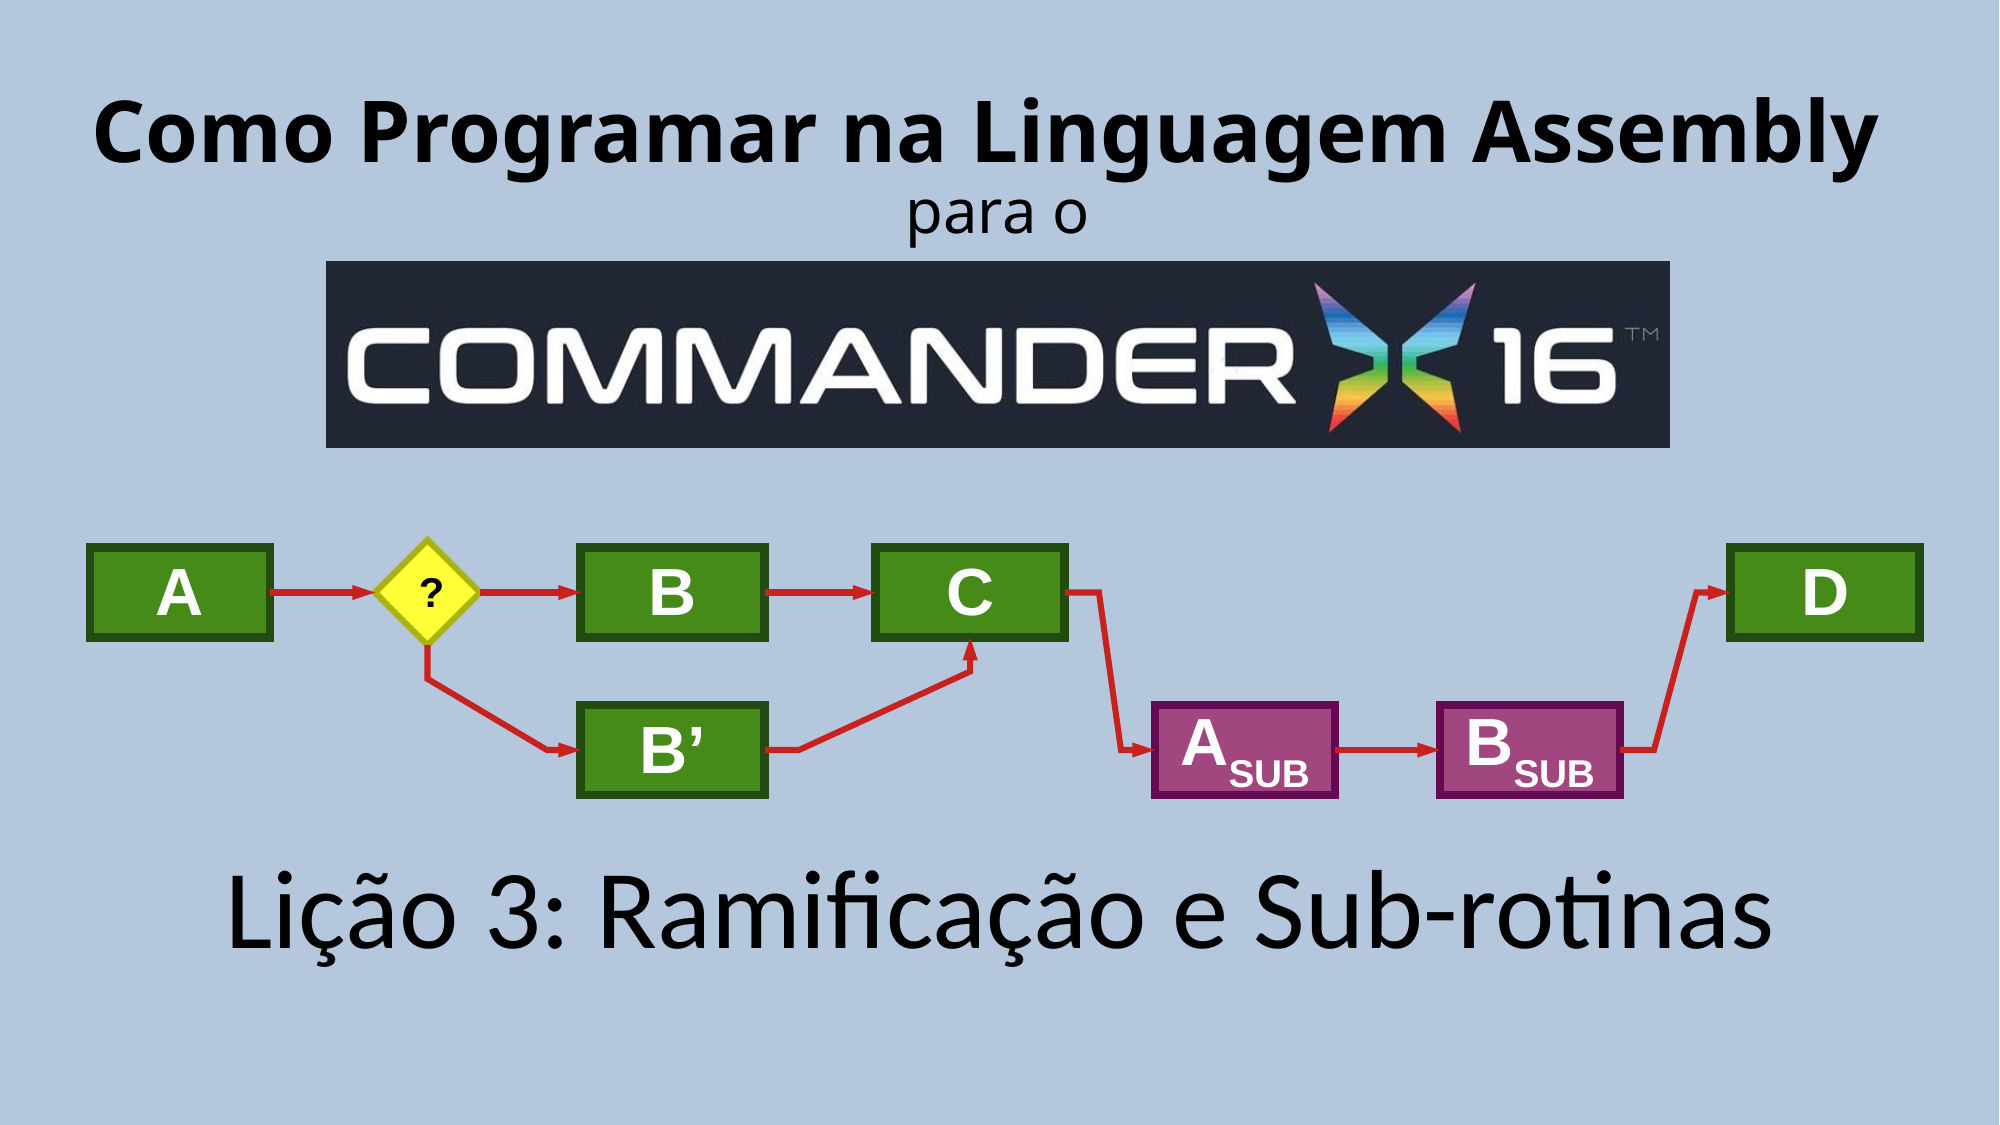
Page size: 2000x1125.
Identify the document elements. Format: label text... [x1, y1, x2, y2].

text_box B’ [580, 705, 765, 796]
text_box A [90, 547, 271, 638]
text_box ? [375, 539, 480, 645]
text_box D [1730, 547, 1920, 638]
text_box ASUB [1155, 705, 1336, 796]
picture [326, 261, 1670, 448]
text_box B [580, 547, 765, 638]
subtitle Lição 3: Ramificação e Sub-rotinas [63, 843, 1938, 970]
text_box C [875, 547, 1065, 638]
text_box BSUB [1440, 705, 1621, 796]
title Como Programar na Linguagem Assembly para o [60, 22, 1935, 255]
